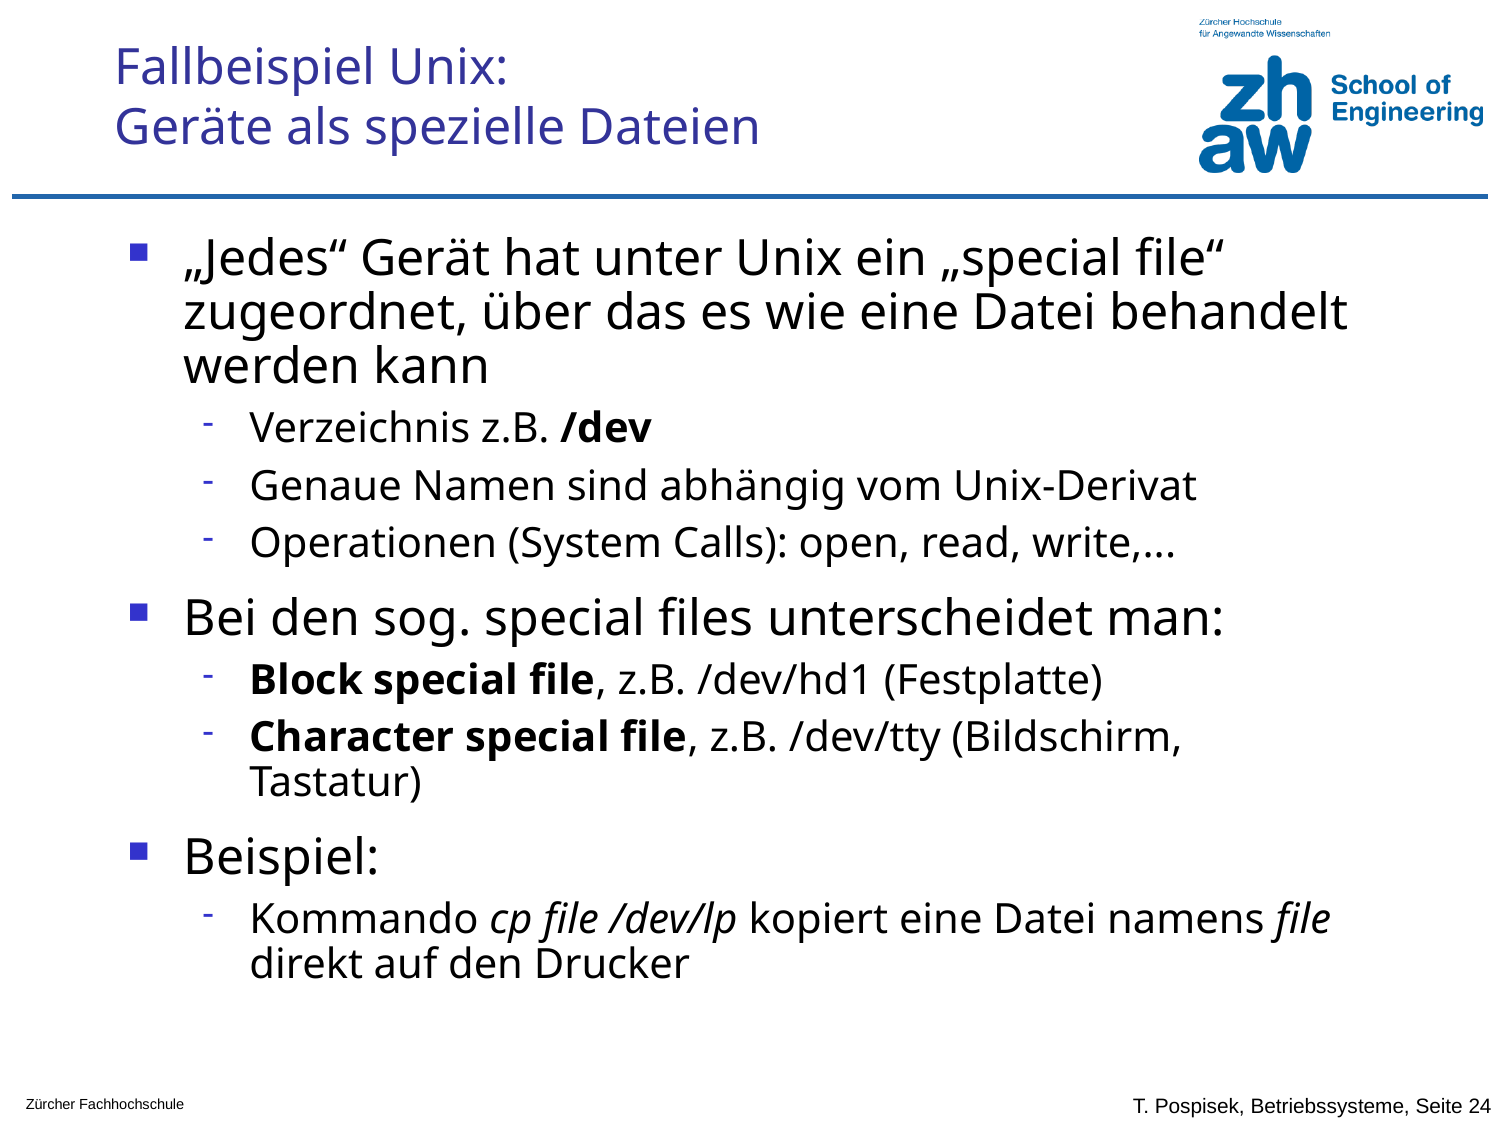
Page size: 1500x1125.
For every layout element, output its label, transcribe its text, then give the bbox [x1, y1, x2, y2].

list „Jedes“ Gerät hat unter Unix ein „special file“ zugeordnet, über das es wie eine Datei behandelt werden kann Verzeichnis z.B. /dev Genaue Namen sind abhängig vom Unix-Derivat Operationen (System Calls): open, read, write,... Bei den sog. special files unterscheidet man: Block special file, z.B. /dev/hd1 (Festplatte) Character special file, z.B. /dev/tty (Bildschirm, Tastatur) Beispiel: Kommando cp file /dev/lp kopiert eine Datei namens file direkt auf den Drucker [112, 224, 1375, 963]
title Fallbeispiel Unix: Geräte als spezielle Dateien [99, 50, 1158, 163]
picture [1199, 19, 1483, 173]
